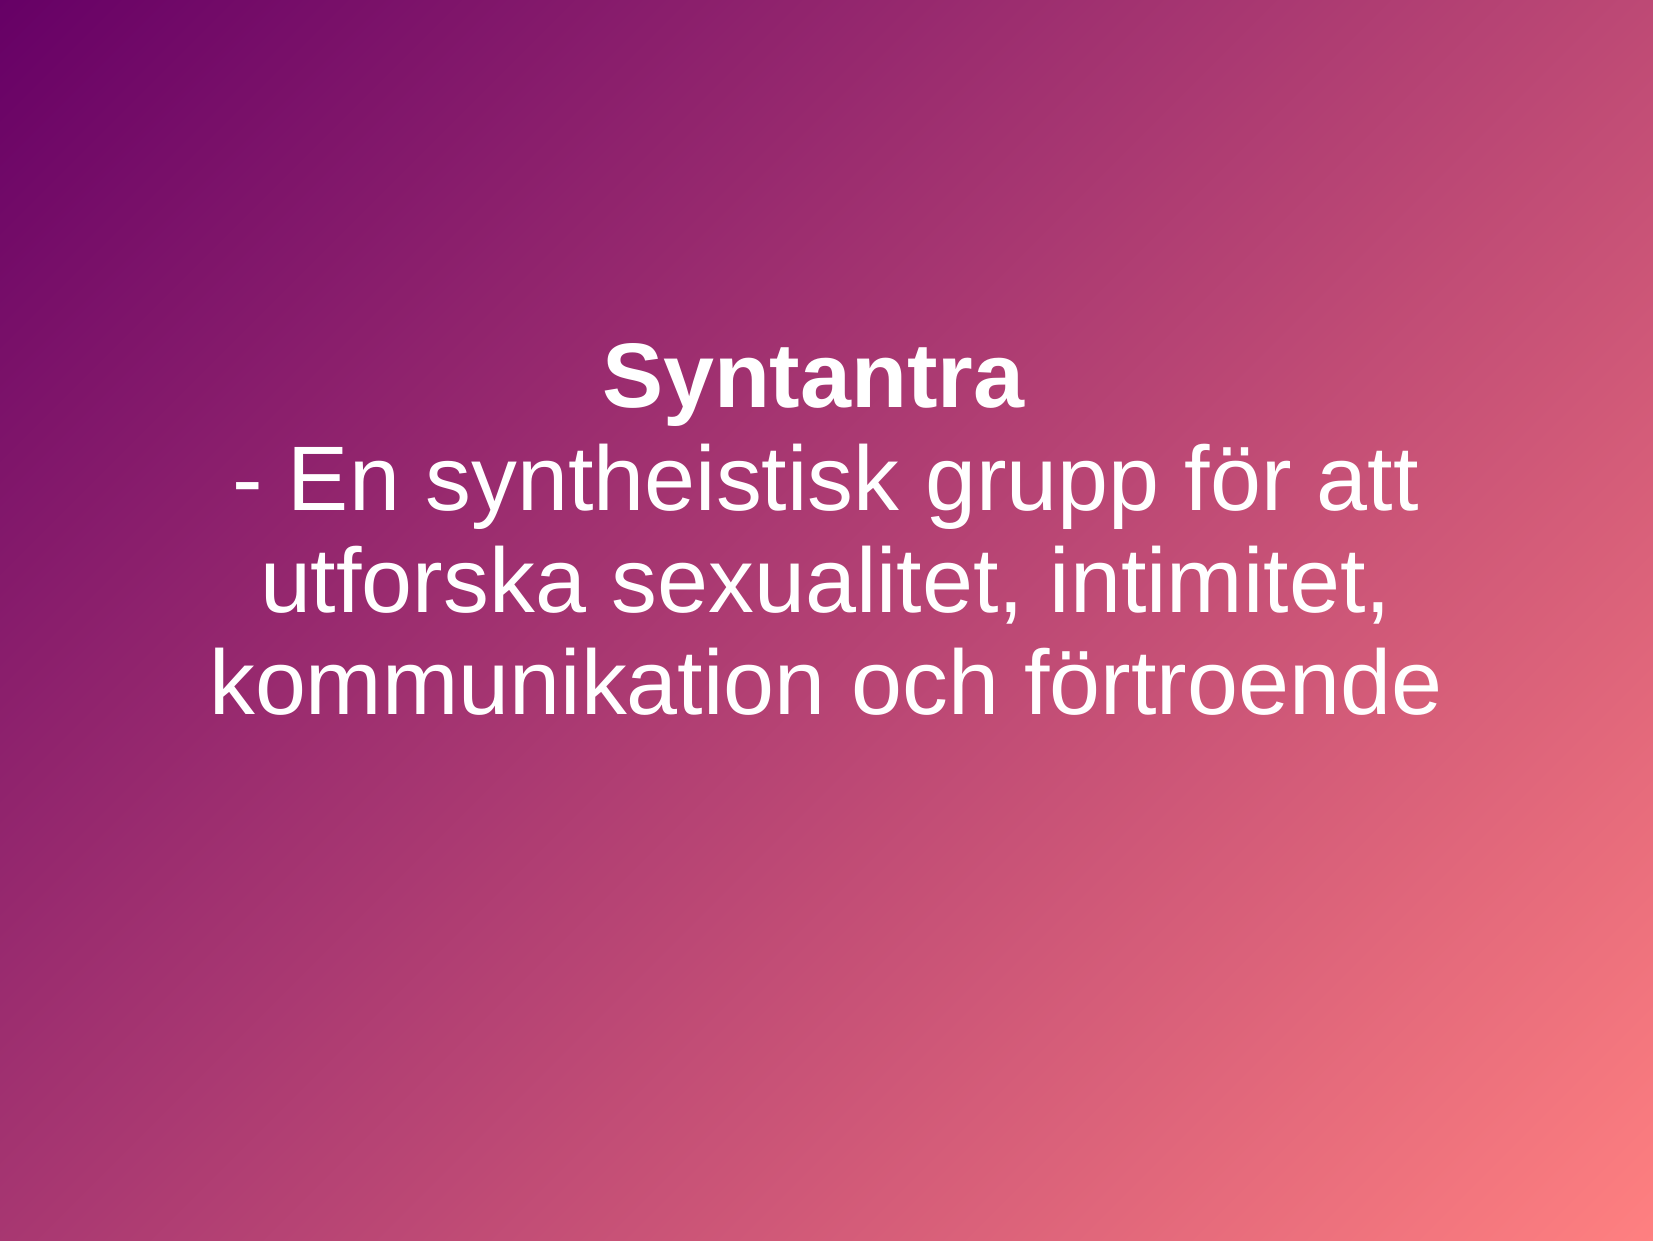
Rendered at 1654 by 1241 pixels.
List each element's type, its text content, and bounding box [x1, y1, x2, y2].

subtitle Syntantra - En syntheistisk grupp för att utforska sexualitet, intimitet, kommunikation och förtroende [82, 49, 1571, 1010]
